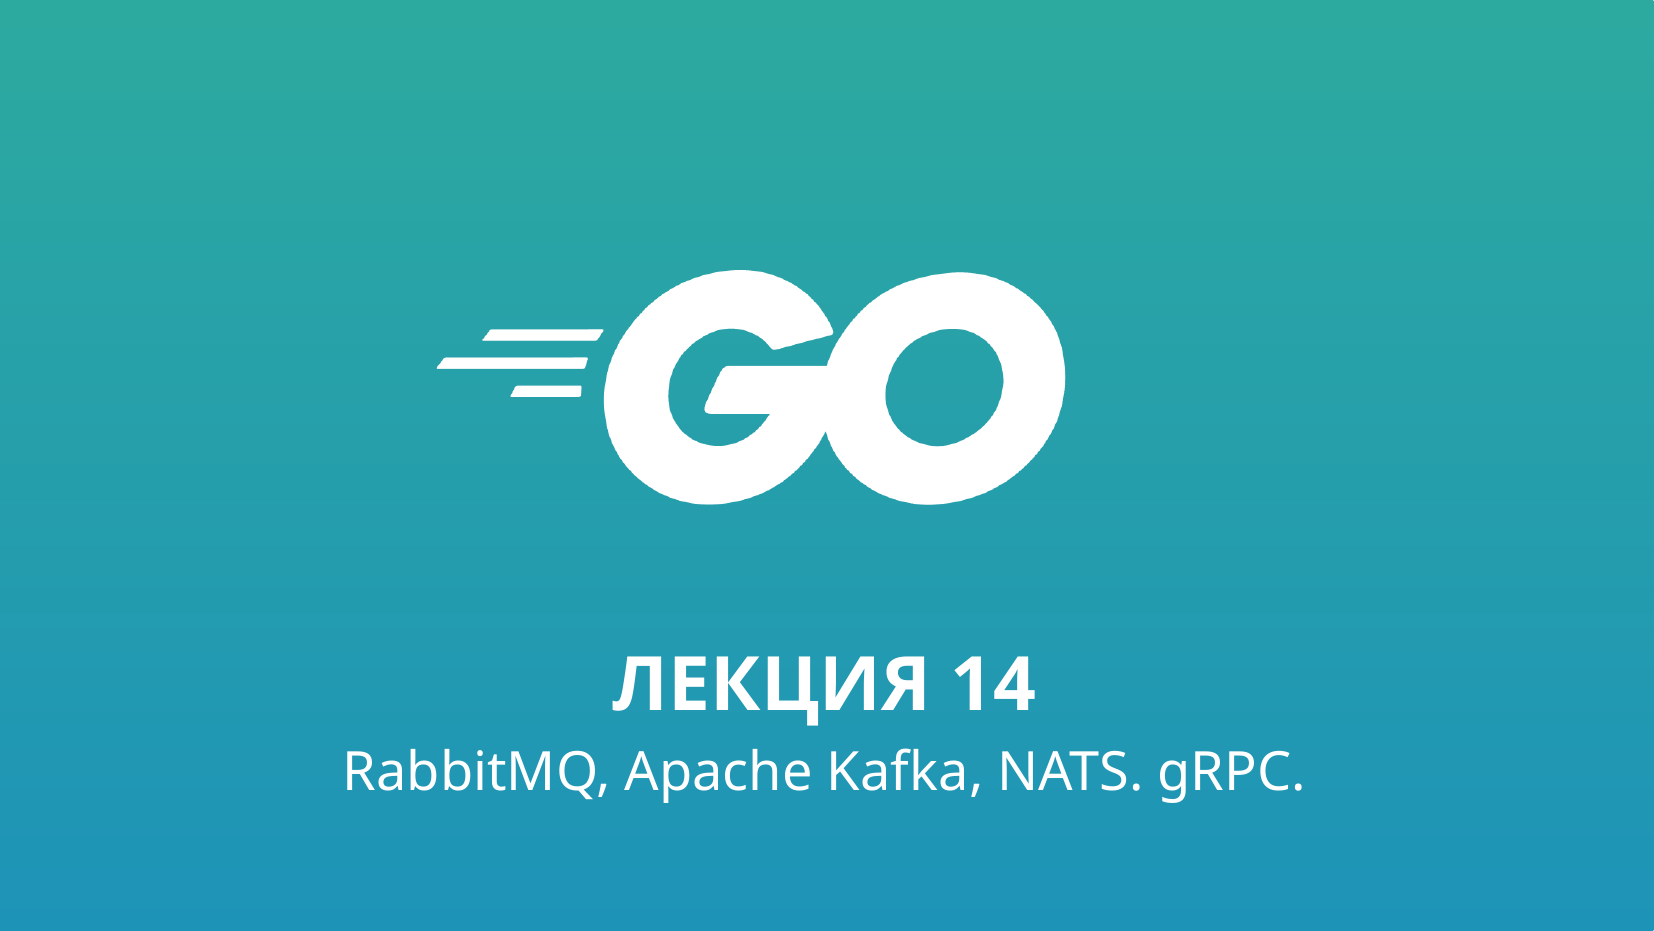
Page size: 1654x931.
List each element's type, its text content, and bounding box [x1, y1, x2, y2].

picture [360, 31, 1140, 622]
text_box ЛЕКЦИЯ 14 RabbitMQ, Apache Kafka, NATS. gRPC. [105, 622, 1546, 796]
